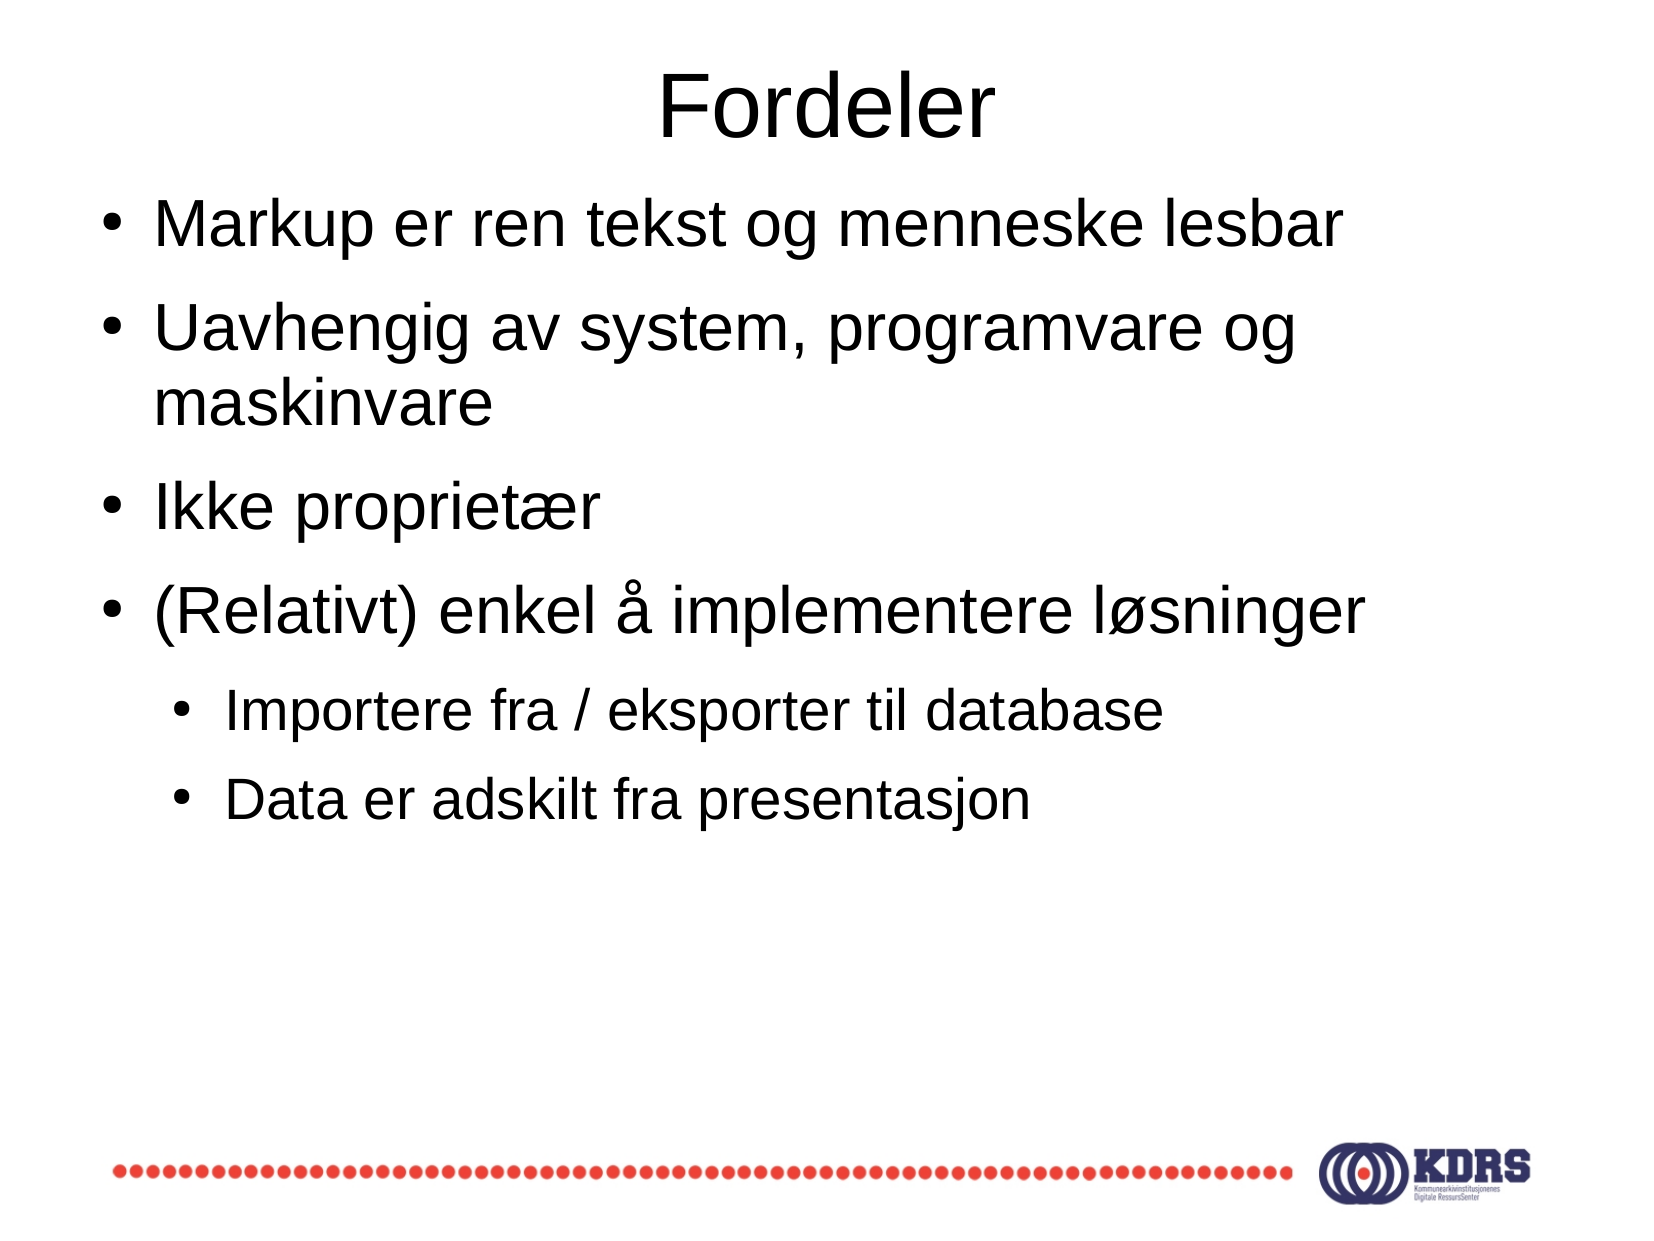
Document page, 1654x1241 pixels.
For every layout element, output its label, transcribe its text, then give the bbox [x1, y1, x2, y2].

picture [85, 1121, 1557, 1219]
title Fordeler [82, 49, 1571, 162]
list Markup er ren tekst og menneske lesbar Uavhengig av system, programvare og maskinvare Ikke proprietær (Relativt) enkel å implementere løsninger Importere fra / eksporter til database Data er adskilt fra presentasjon [82, 185, 1571, 1102]
